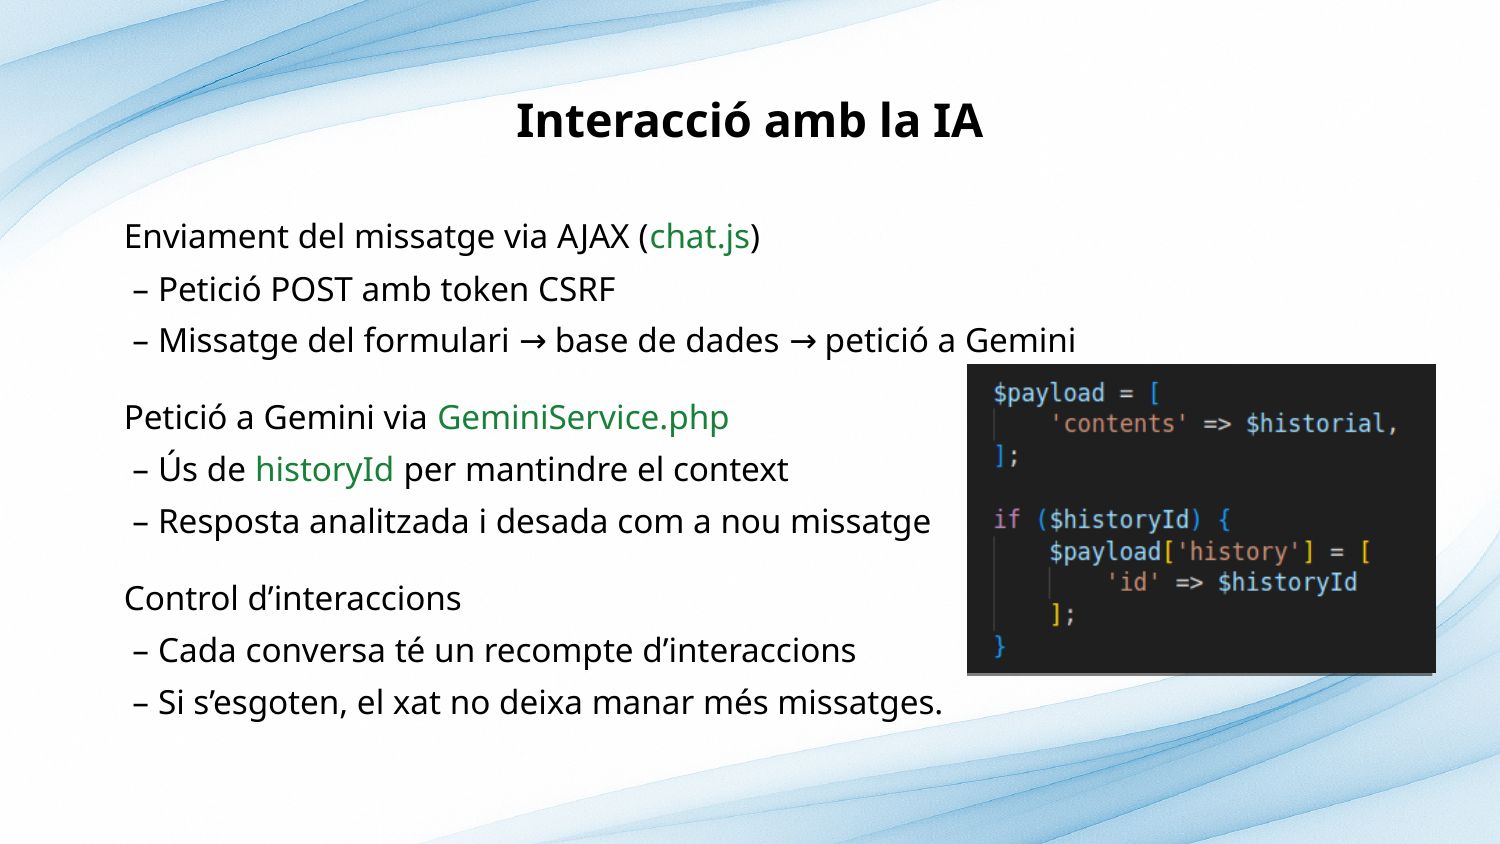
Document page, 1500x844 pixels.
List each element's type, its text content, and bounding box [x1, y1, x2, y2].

list Enviament del missatge via AJAX (chat.js) – Petició POST amb token CSRF – Missatge del formulari → base de dades → petició a Gemini Petició a Gemini via GeminiService.php – Ús de historyId per mantindre el context – Resposta analitzada i desada com a nou missatge Control d’interaccions – Cada conversa té un recompte d’interaccions – Si s’esgoten, el xat no deixa manar més missatges. [46, 191, 1445, 753]
picture [0, 0, 1500, 844]
title Interacció amb la IA [51, 72, 1449, 167]
